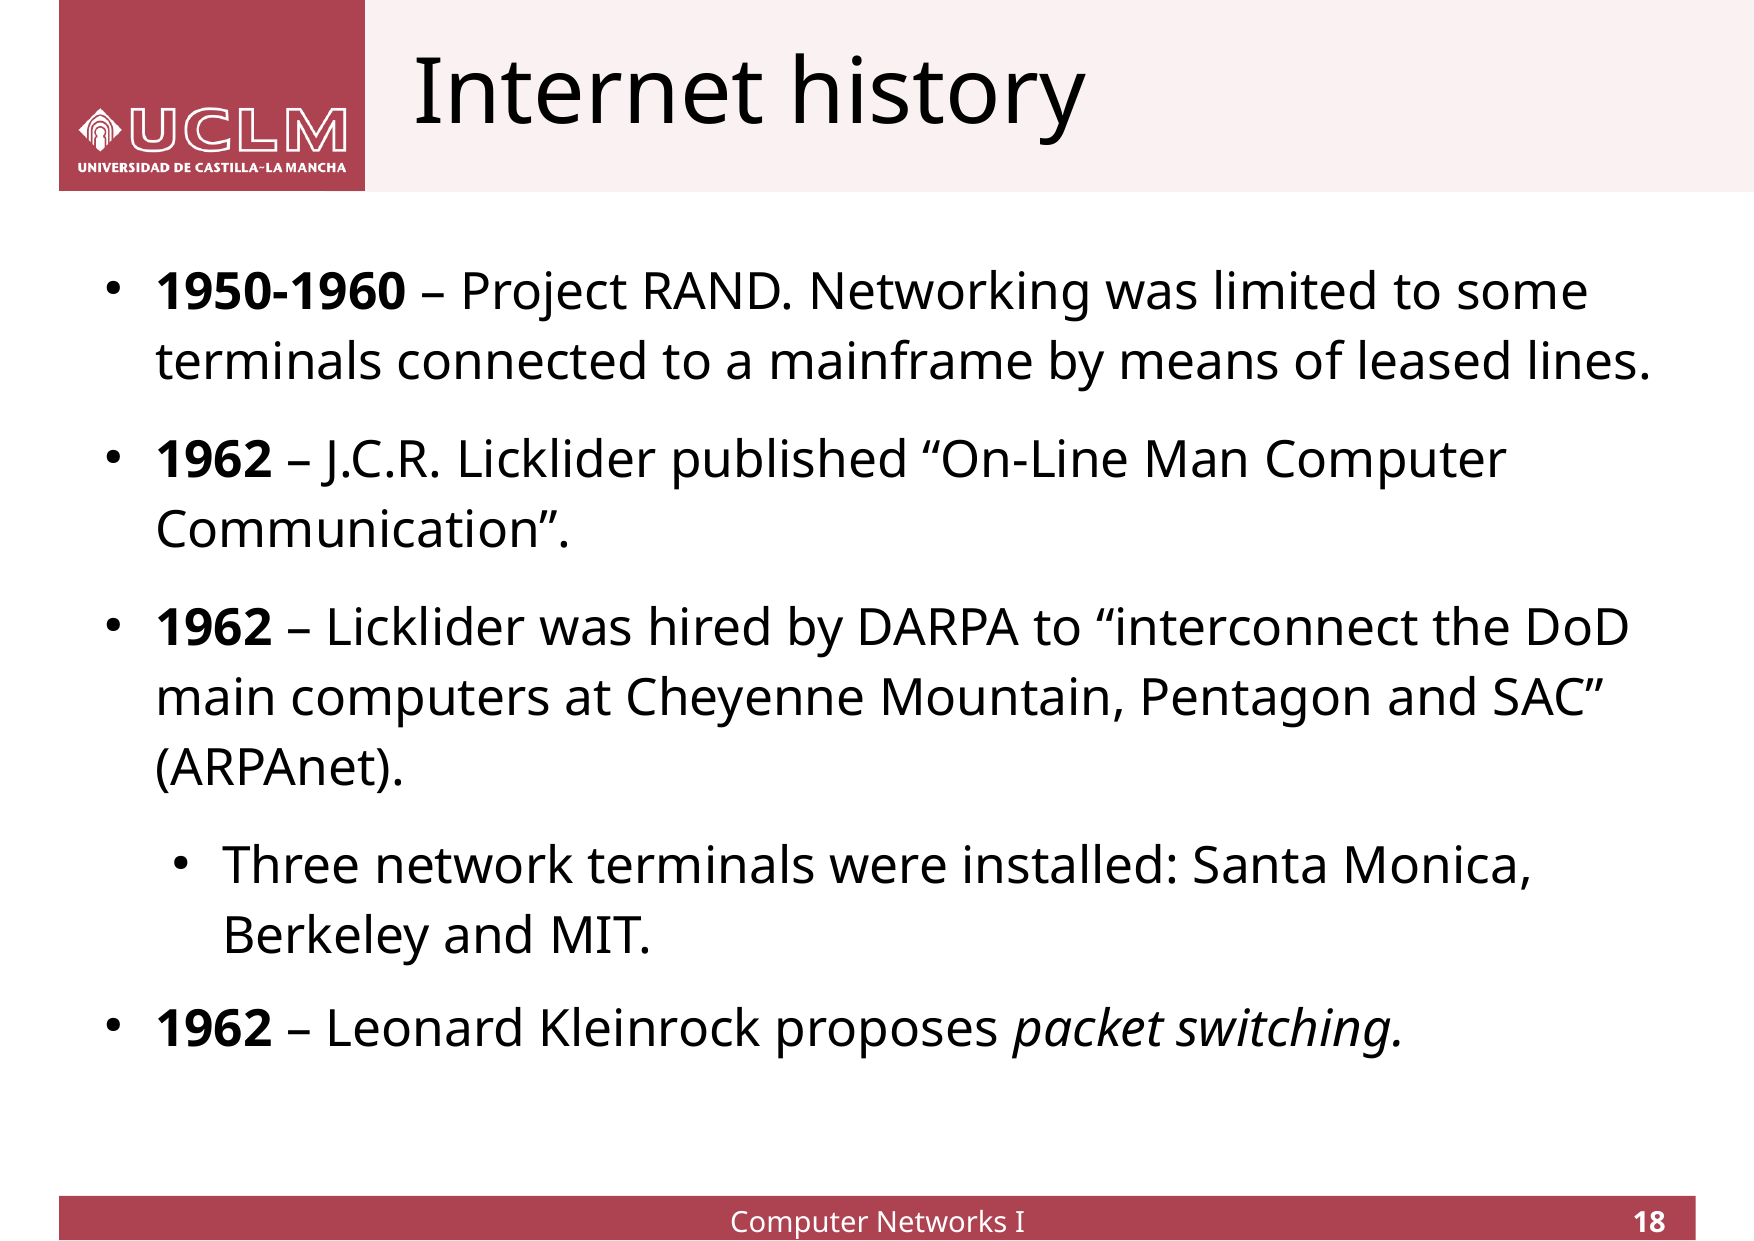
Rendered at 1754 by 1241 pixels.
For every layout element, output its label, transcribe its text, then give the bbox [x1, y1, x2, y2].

title Internet history [413, 0, 1667, 198]
picture [59, 0, 365, 191]
list 1950-1960 – Project RAND. Networking was limited to some terminals connected to a mainframe by means of leased lines. 1962 – J.C.R. Licklider published “On-Line Man Computer Communication”. 1962 – Licklider was hired by DARPA to “interconnect the DoD main computers at Cheyenne Mountain, Pentagon and SAC” (ARPAnet). Three network terminals were installed: Santa Monica, Berkeley and MIT. 1962 – Leonard Kleinrock proposes packet switching. [87, 254, 1667, 1074]
